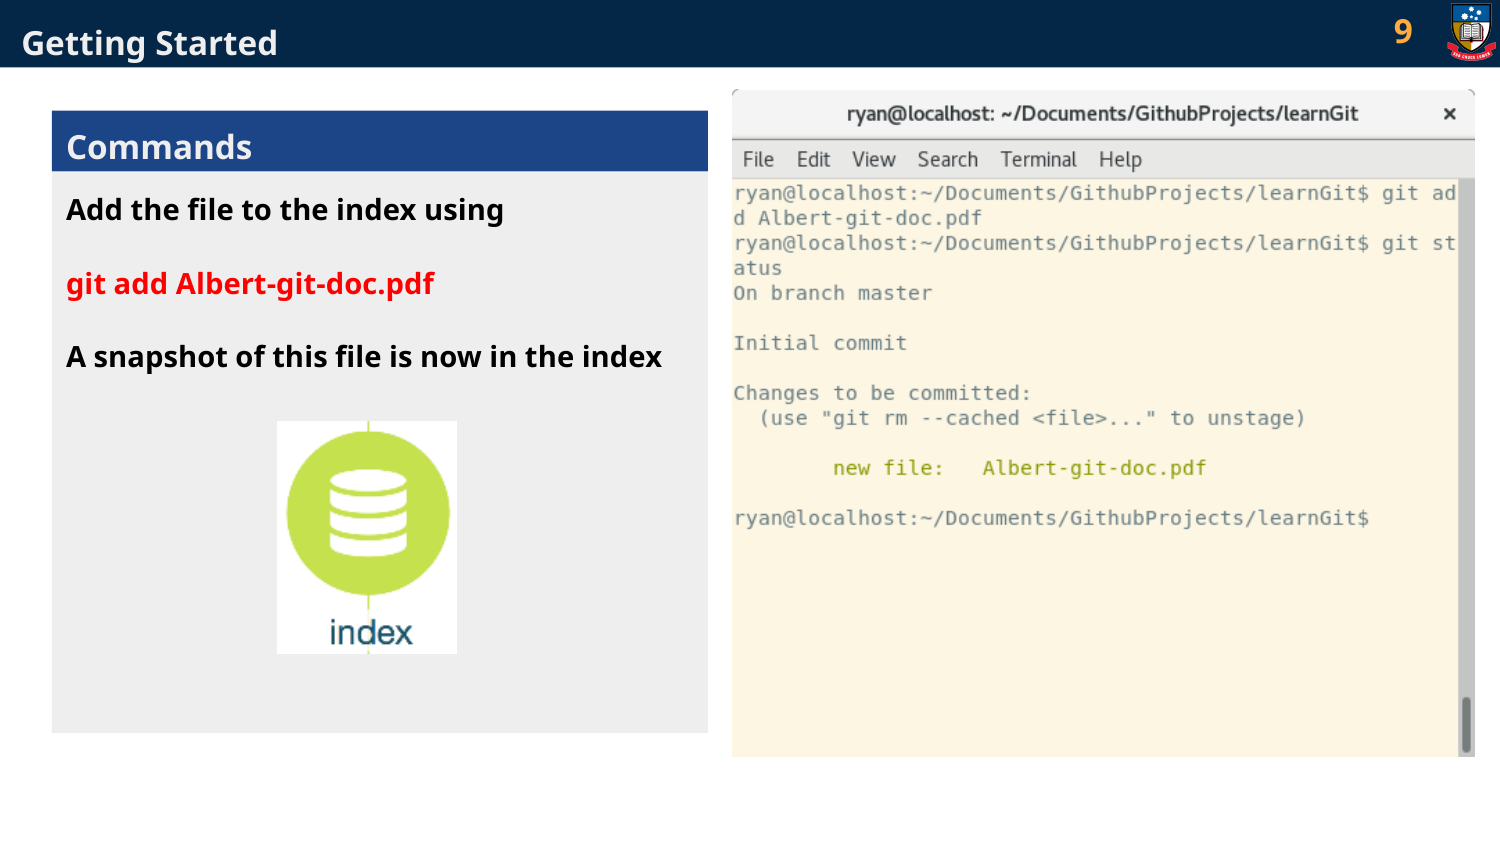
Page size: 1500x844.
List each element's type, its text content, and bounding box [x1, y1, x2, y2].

title Commands [51, 110, 708, 171]
picture [732, 89, 1475, 757]
list Add the file to the index using git add Albert-git-doc.pdf A snapshot of this file is now in the index [51, 171, 708, 672]
picture [277, 421, 457, 654]
picture [1446, 1, 1497, 63]
subtitle Getting Started [6, 1, 728, 63]
slide_number <number> [1338, 0, 1428, 65]
